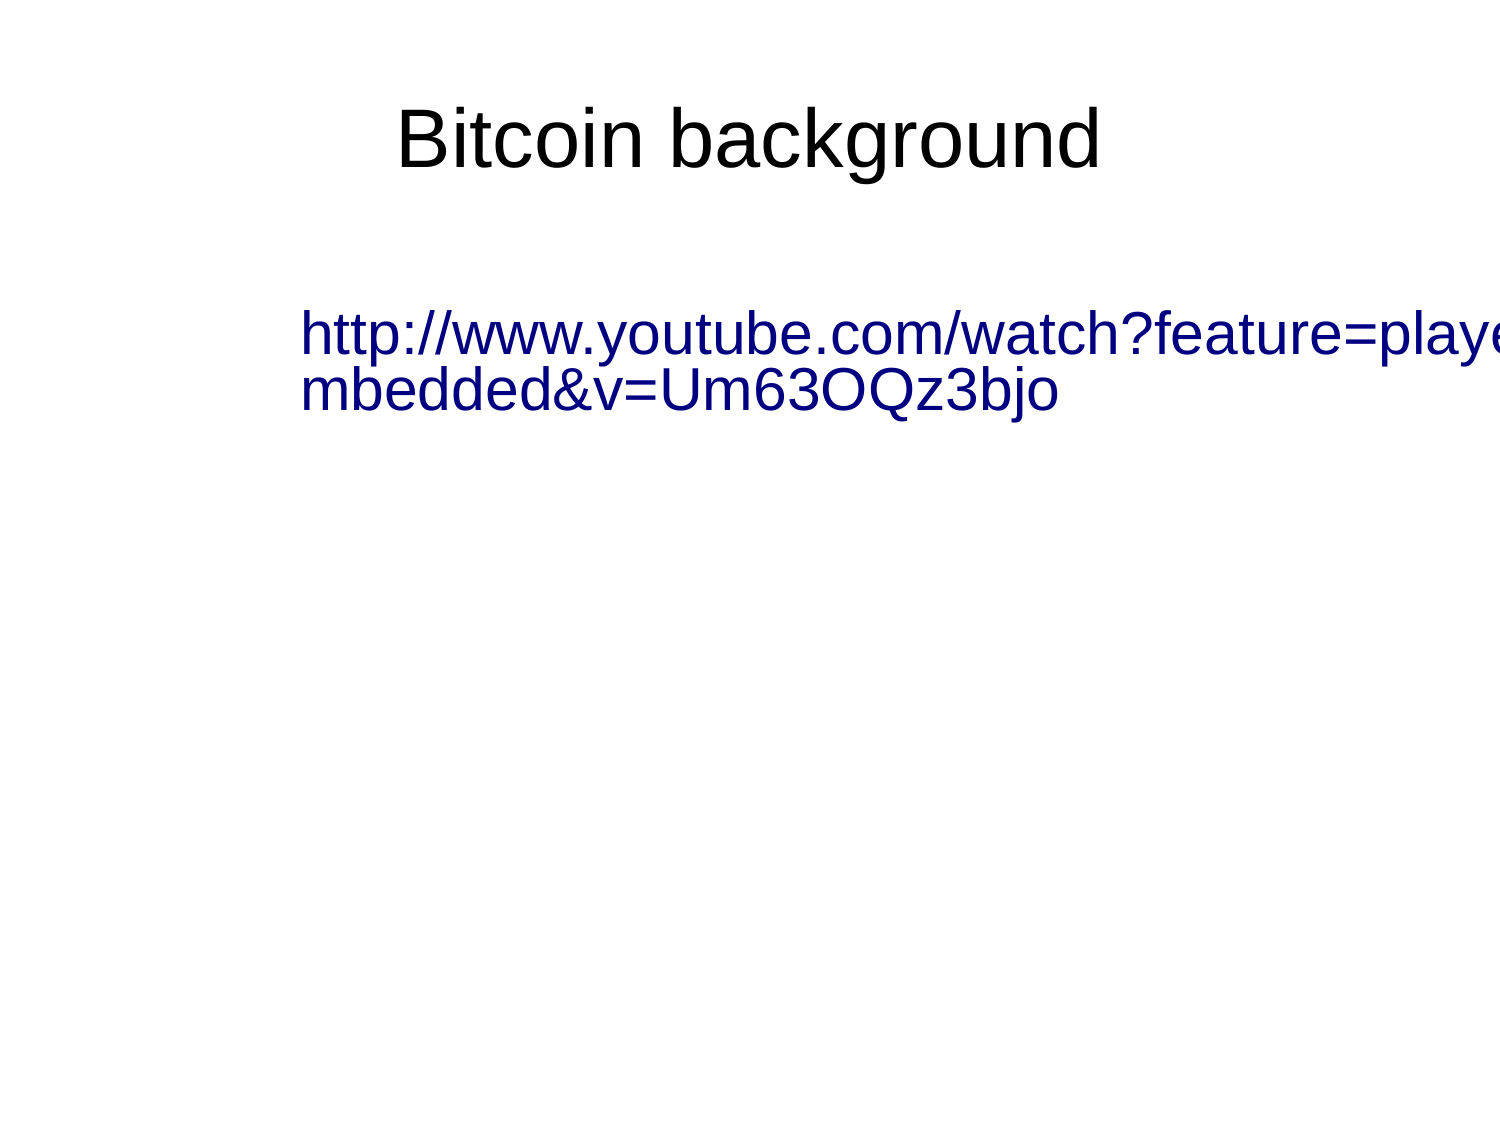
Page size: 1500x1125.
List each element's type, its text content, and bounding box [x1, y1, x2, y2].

title Bitcoin background [75, 44, 1425, 233]
list http://www.youtube.com/watch?feature=player_embedded&v=Um63OQz3bjo [300, 299, 1500, 953]
